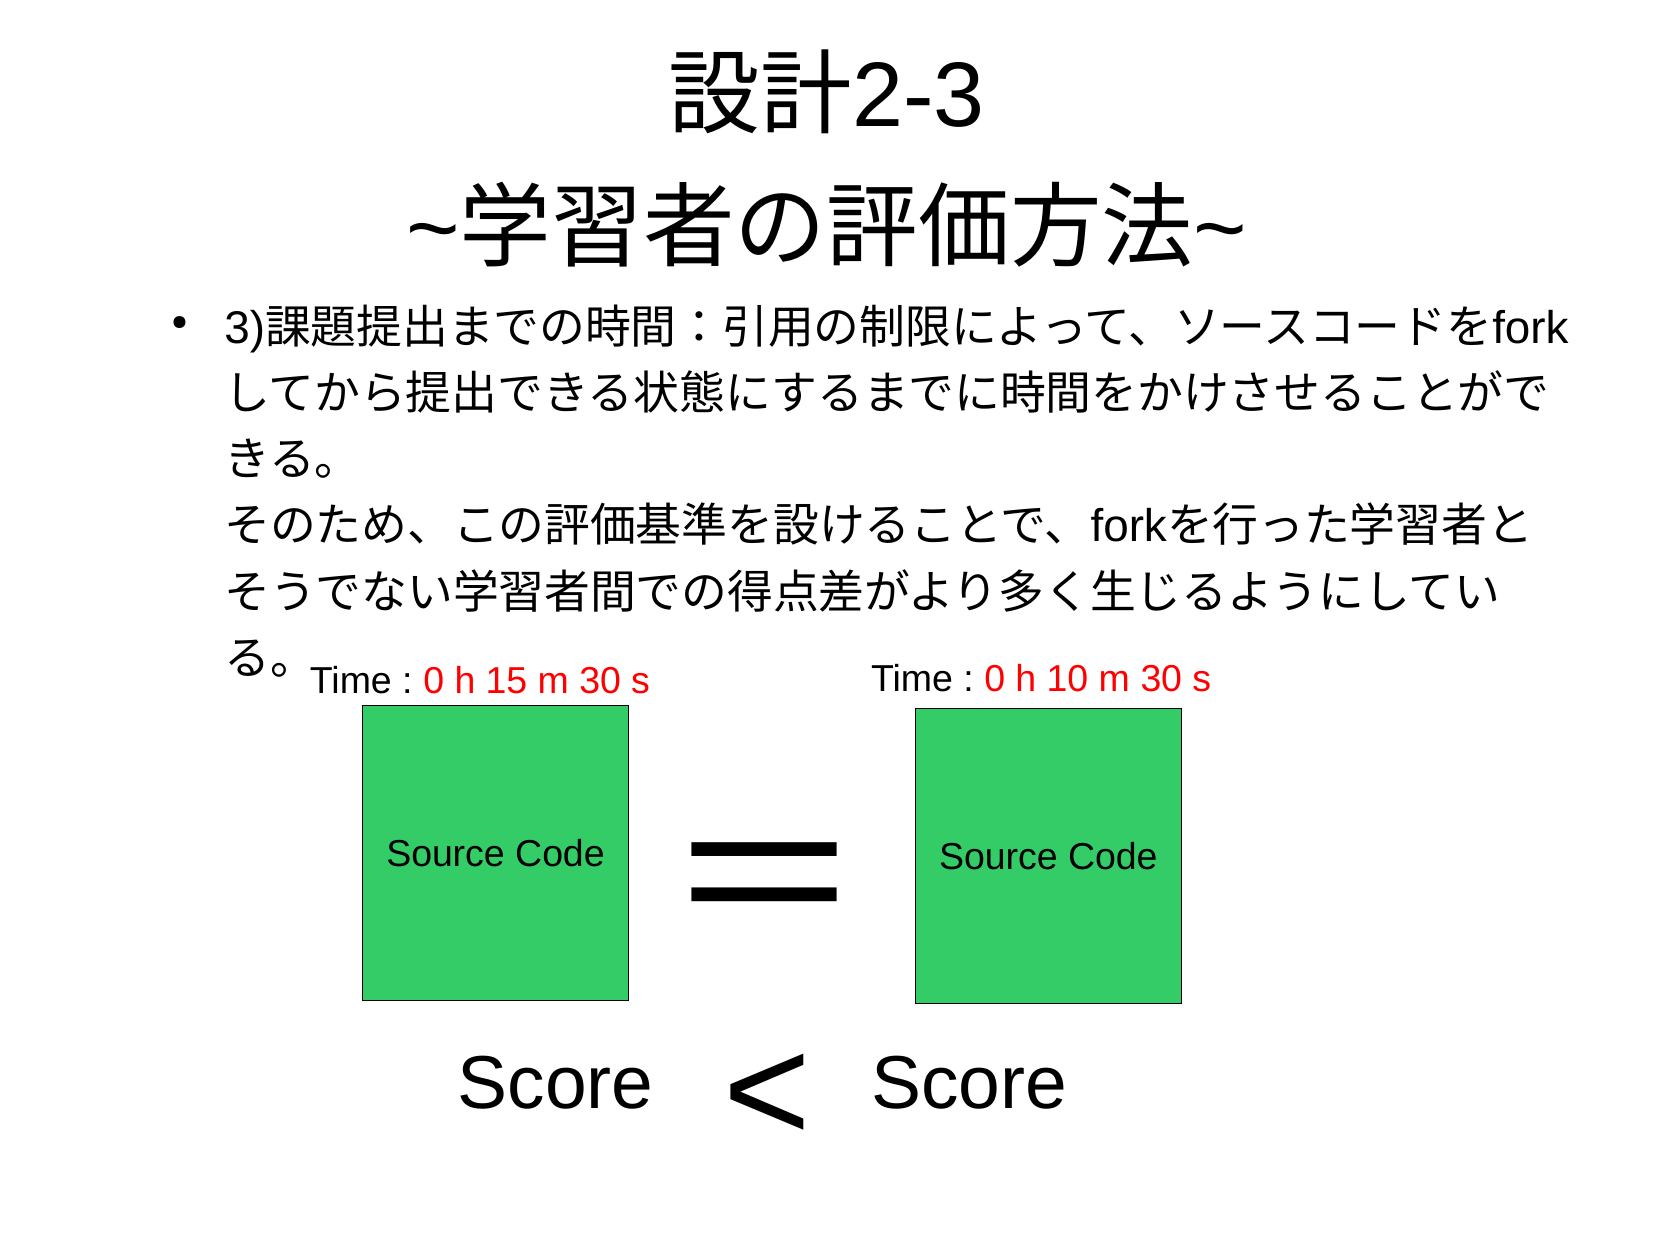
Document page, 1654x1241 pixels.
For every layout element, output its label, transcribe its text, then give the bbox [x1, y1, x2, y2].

text_box Source Code [915, 708, 1182, 998]
text_box Source Code [362, 709, 629, 1001]
title 設計2-3 ~学習者の評価方法~ [82, 36, 1571, 270]
list 3)課題提出までの時間：引用の制限によって、ソースコードをforkしてから提出できる状態にするまでに時間をかけさせることができる。 そのため、この評価基準を設けることで、forkを行った学習者とそうでない学習者間での得点差がより多く生じるようにしている。 [82, 290, 1571, 1109]
text_box < [708, 998, 1329, 1182]
text_box Time : 0 h 15 m 30 s [295, 651, 709, 709]
text_box ＝ [649, 708, 1063, 978]
text_box Score [442, 1033, 708, 1133]
text_box Time : 0 h 10 m 30 s [856, 649, 1300, 707]
